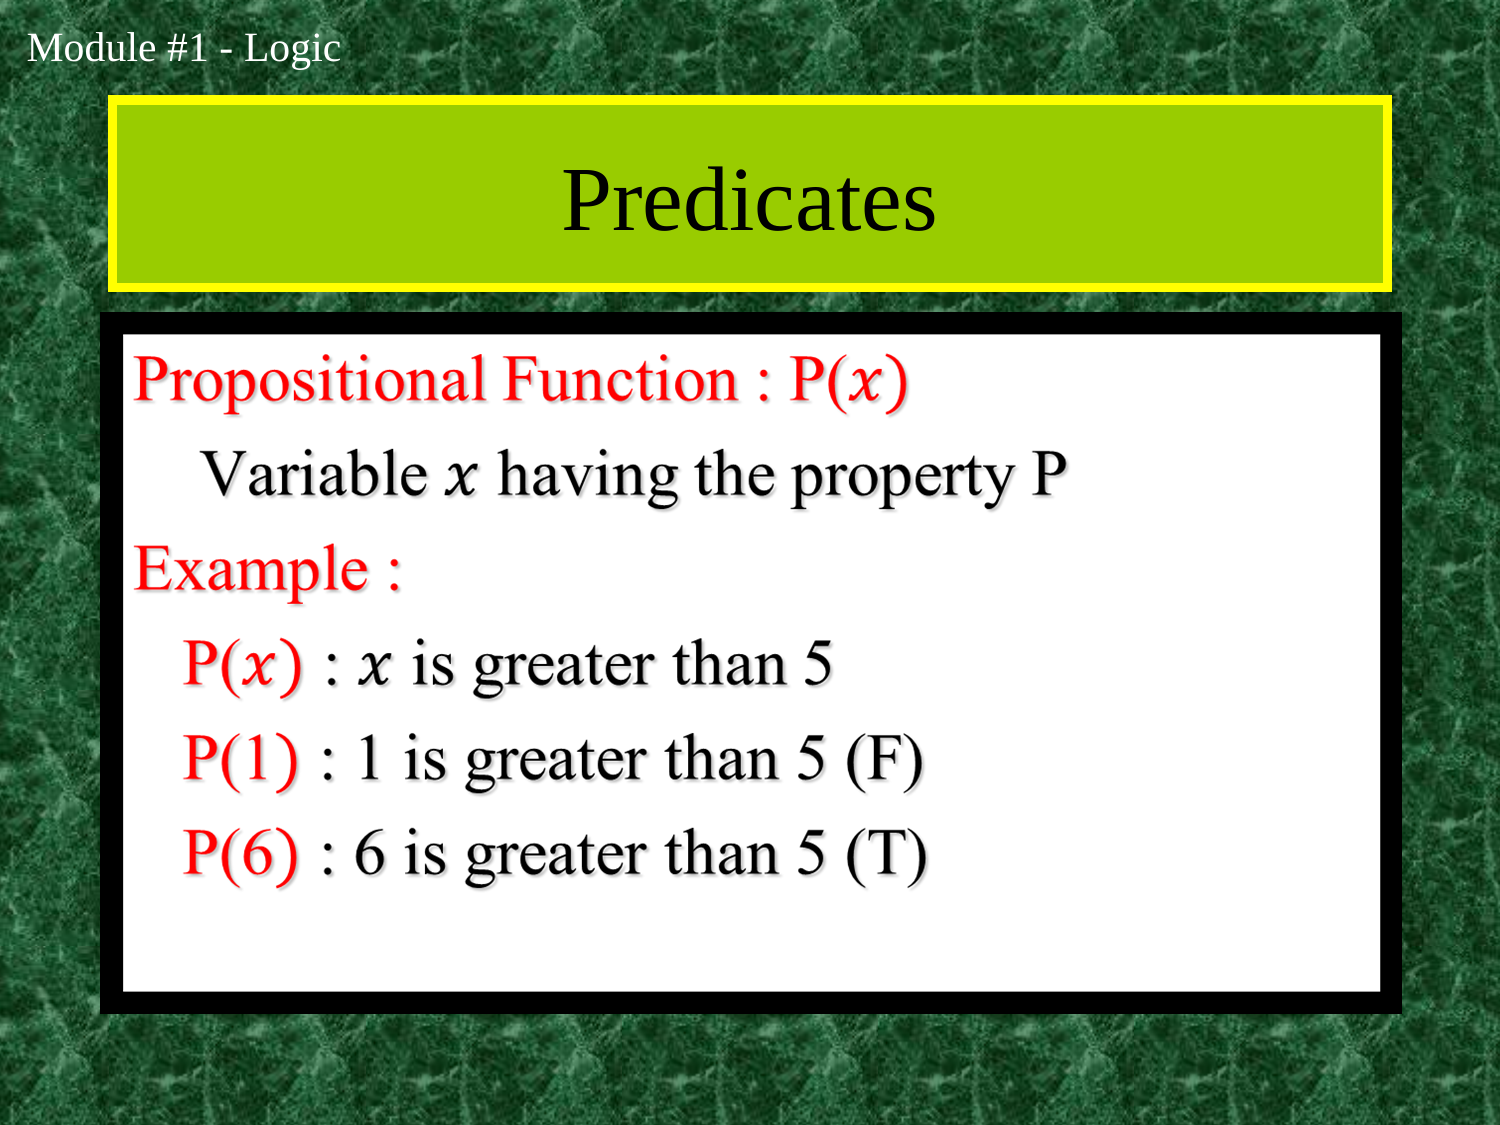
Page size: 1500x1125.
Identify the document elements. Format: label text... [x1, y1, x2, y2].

title Predicates [112, 99, 1388, 288]
picture [0, 0, 1500, 1125]
